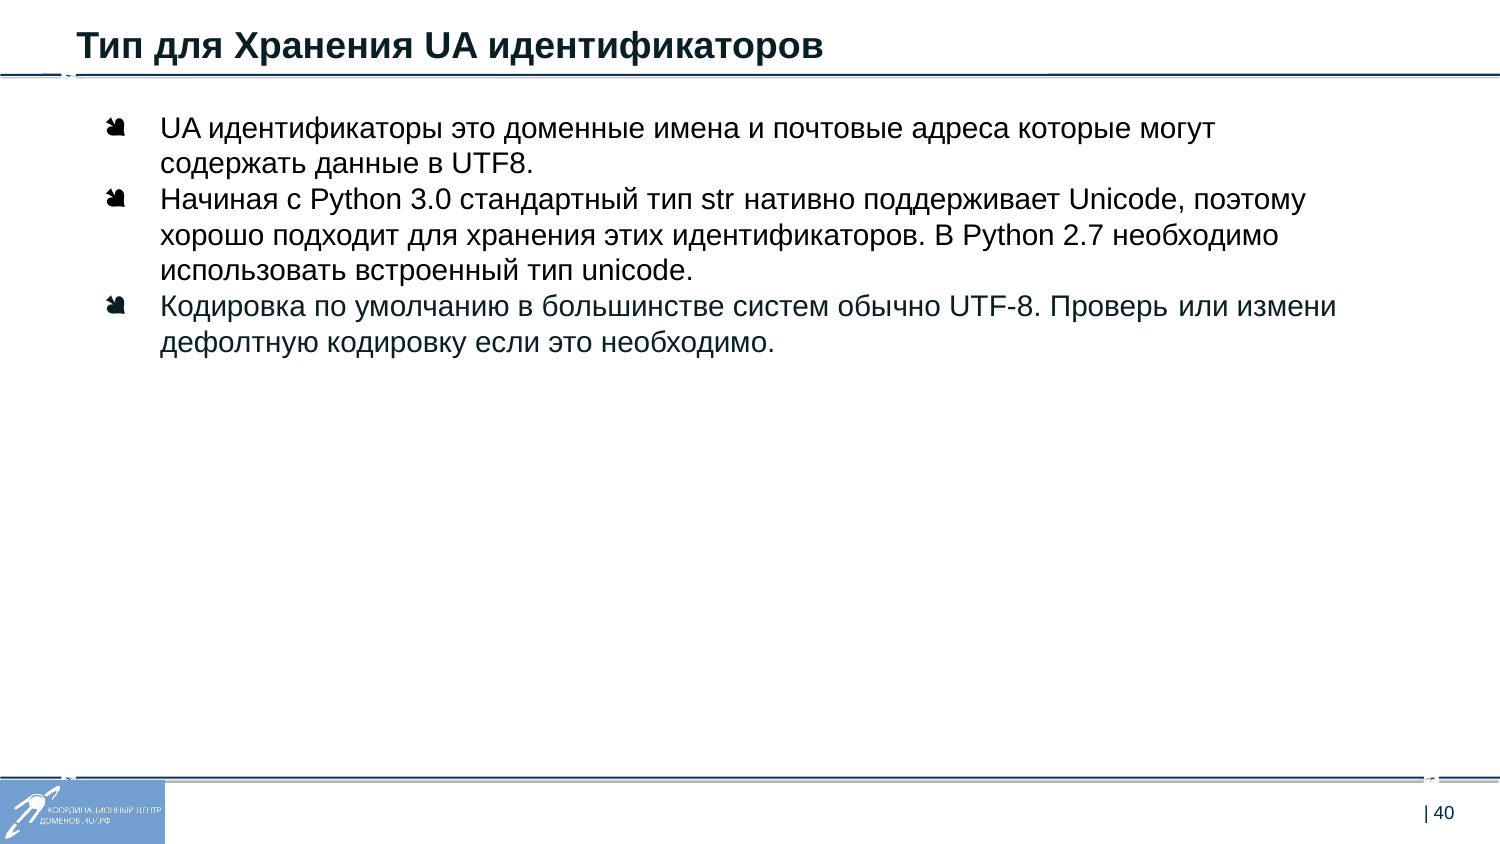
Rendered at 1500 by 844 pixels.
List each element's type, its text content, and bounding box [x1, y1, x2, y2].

list UA идентификаторы это доменные имена и почтовые адреса которые могут содержать данные в UTF8. Начиная с Python 3.0 стандартный тип str нативно поддерживает Unicode, поэтому хорошо подходит для хранения этих идентификаторов. В Python 2.7 необходимо использовать встроенный тип unicode. Кодировка по умолчанию в большинстве систем обычно UTF-8. Проверь или измени дефолтную кодировку если это необходимо. [70, 93, 1368, 656]
title Тип для Хранения UA идентификаторов [61, 5, 1376, 62]
picture [0, 779, 166, 844]
